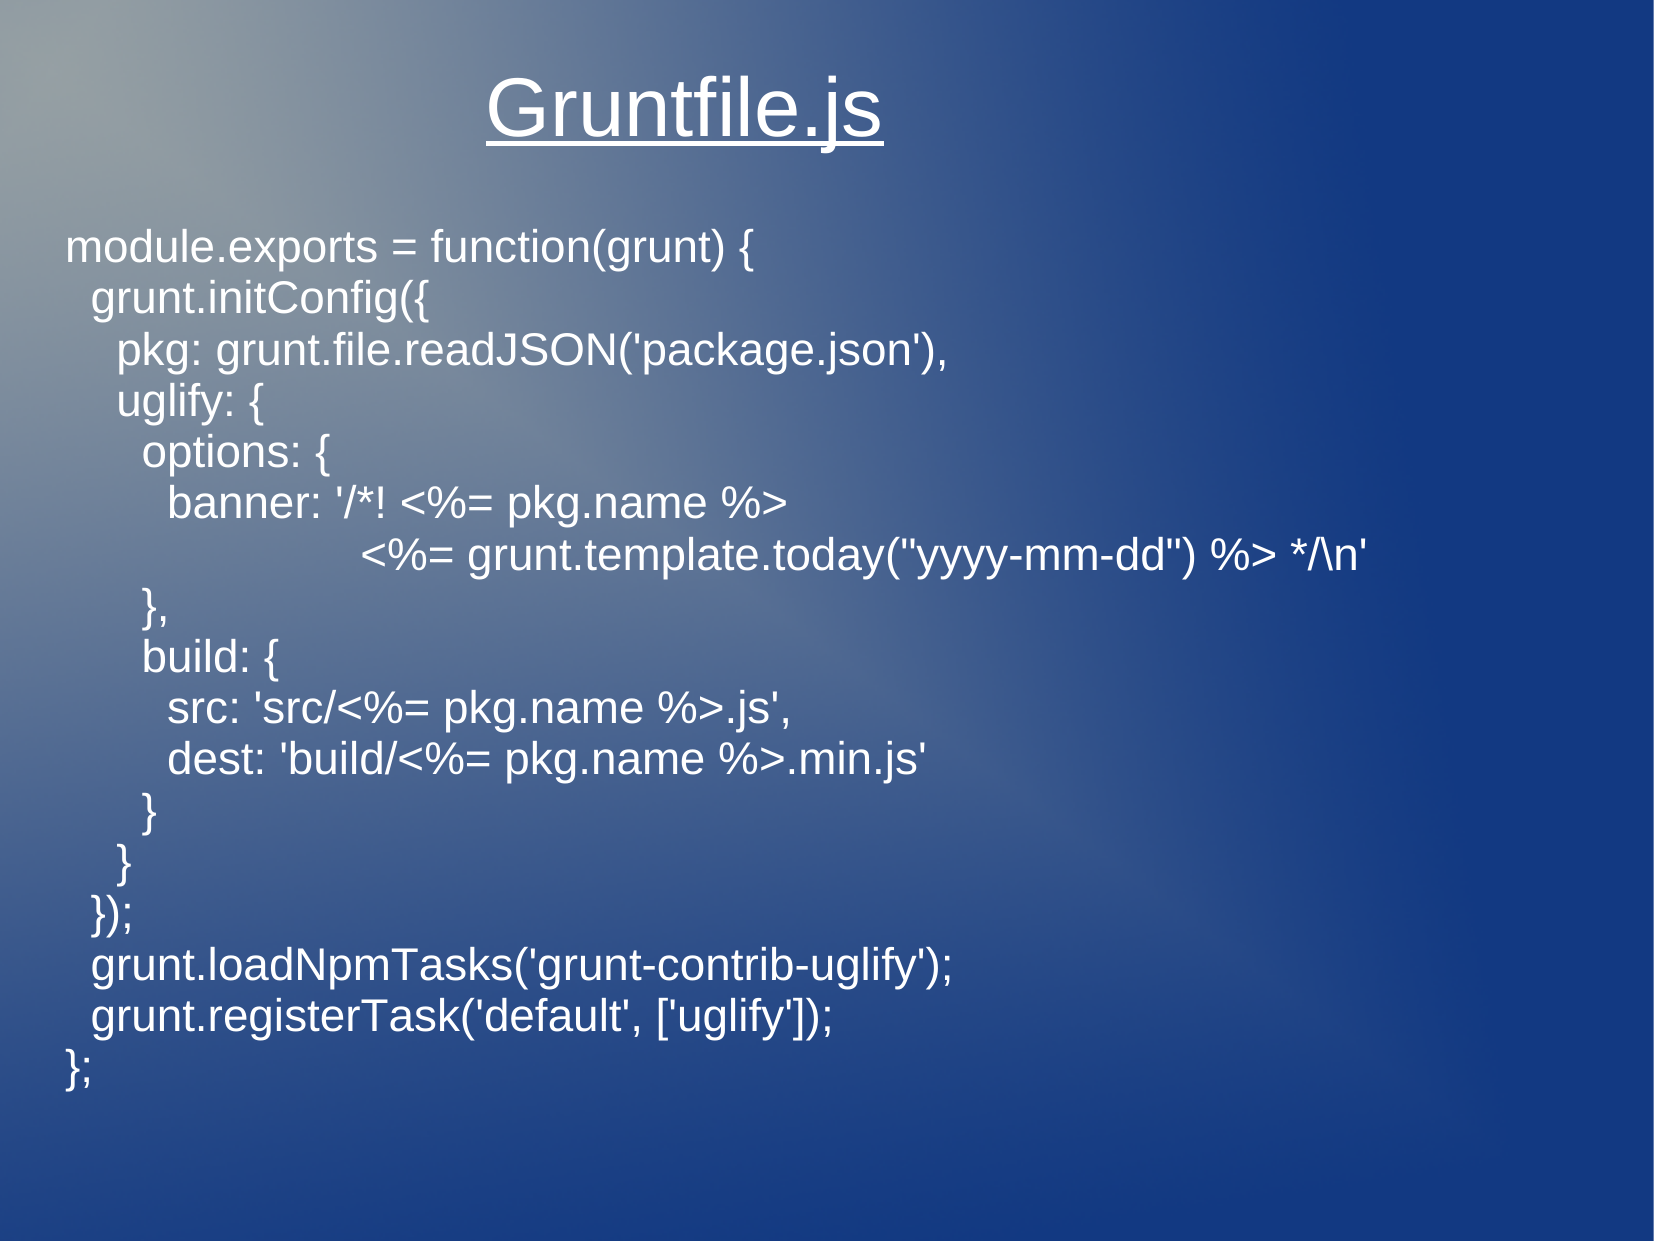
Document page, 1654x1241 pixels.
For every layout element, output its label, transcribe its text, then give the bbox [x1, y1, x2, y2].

picture [0, 0, 1654, 1241]
title Gruntfile.js [389, 60, 981, 155]
subtitle module.exports = function(grunt) { grunt.initConfig({ pkg: grunt.file.readJSON('package.json'), uglify: { options: { banner: '/*! <%= pkg.name %> <%= grunt.template.today("yyyy-mm-dd") %> */\n' }, build: { src: 'src/<%= pkg.name %>.js', dest: 'build/<%= pkg.name %>.min.js' } } }); grunt.loadNpmTasks('grunt-contrib-uglify'); grunt.registerTask('default', ['uglify']); }; [65, 220, 1654, 1093]
